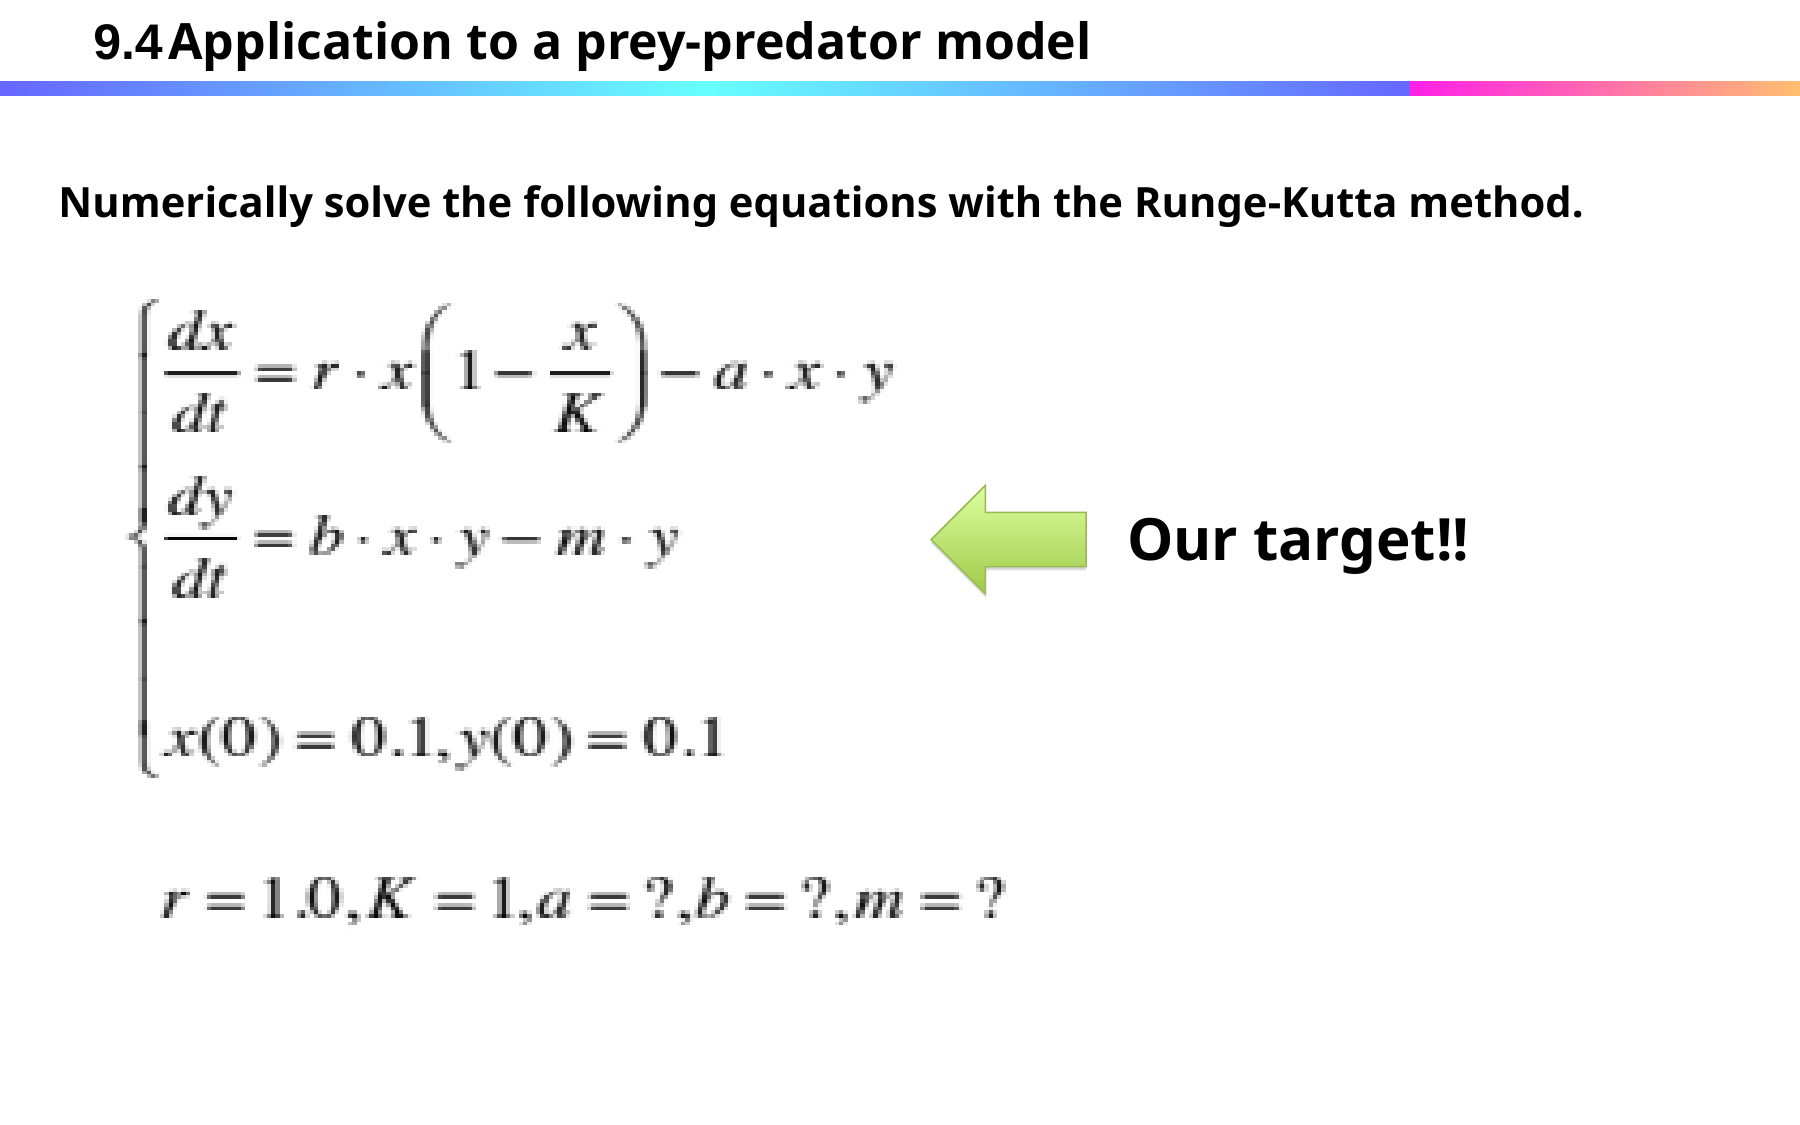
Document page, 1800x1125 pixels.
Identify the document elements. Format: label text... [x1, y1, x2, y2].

text_box Our target!! [1112, 494, 1767, 580]
picture [117, 289, 898, 782]
picture [152, 862, 1010, 934]
text_box 9.4 Application to a prey-predator model [78, 2, 1107, 77]
text_box Numerically solve the following equations with the Runge-Kutta method. [43, 168, 1683, 234]
text_box [0, 81, 1800, 96]
text_box [931, 485, 1087, 594]
